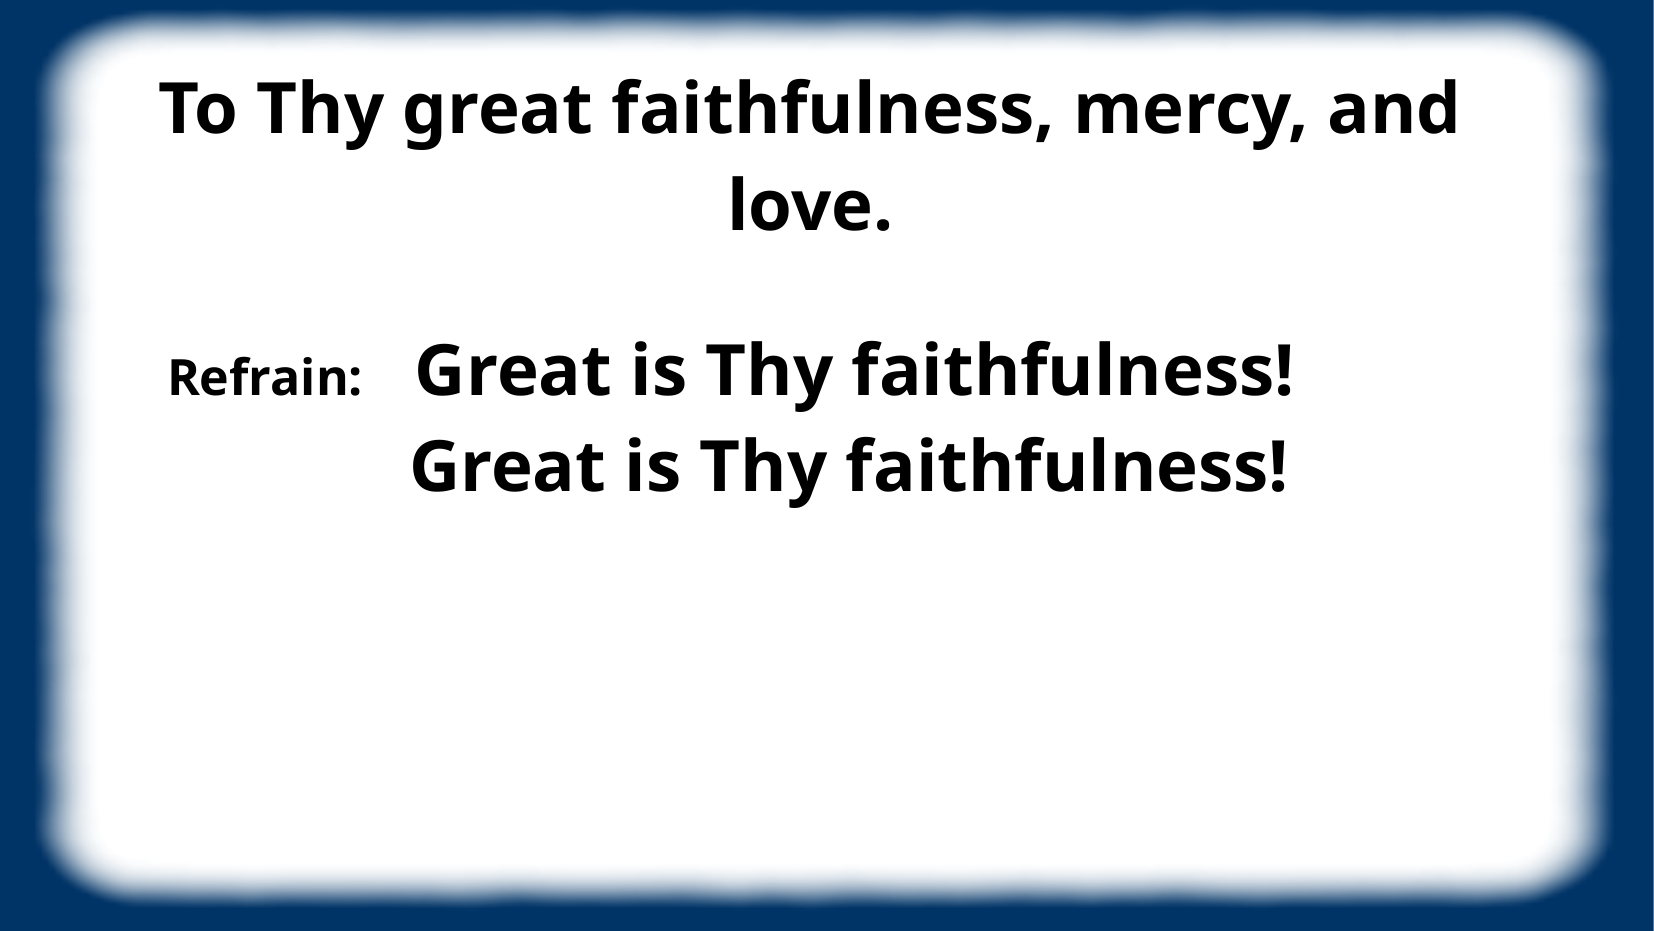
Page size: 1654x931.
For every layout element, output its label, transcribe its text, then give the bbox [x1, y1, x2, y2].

picture [0, 0, 1654, 931]
text_box To Thy great faithfulness, mercy, and love. Refrain: Great is Thy faithfulness! Great is Thy faithfulness! [61, 50, 1561, 510]
